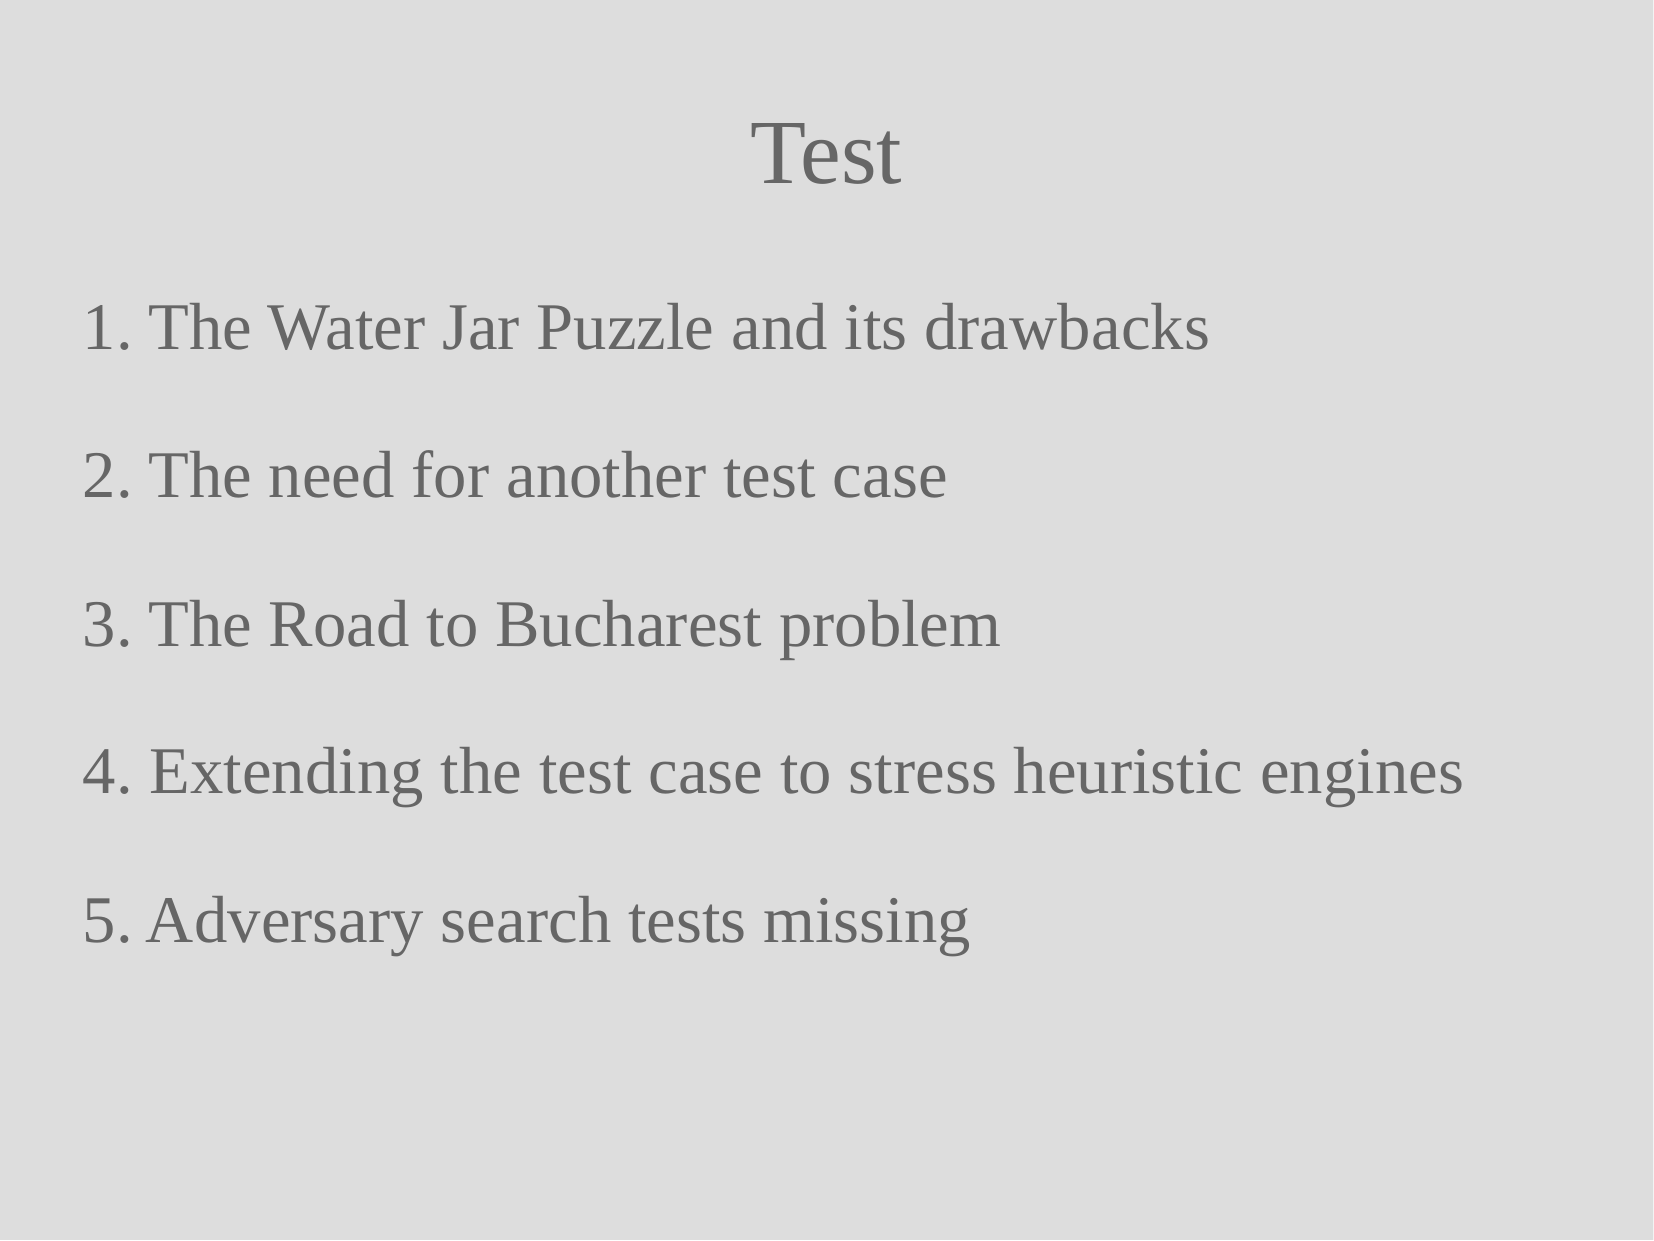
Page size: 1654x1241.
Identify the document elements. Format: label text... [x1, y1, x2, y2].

title Test [82, 49, 1571, 257]
subtitle 1. The Water Jar Puzzle and its drawbacks 2. The need for another test case 3. The Road to Bucharest problem 4. Extending the test case to stress heuristic engines 5. Adversary search tests missing [82, 290, 1571, 1010]
